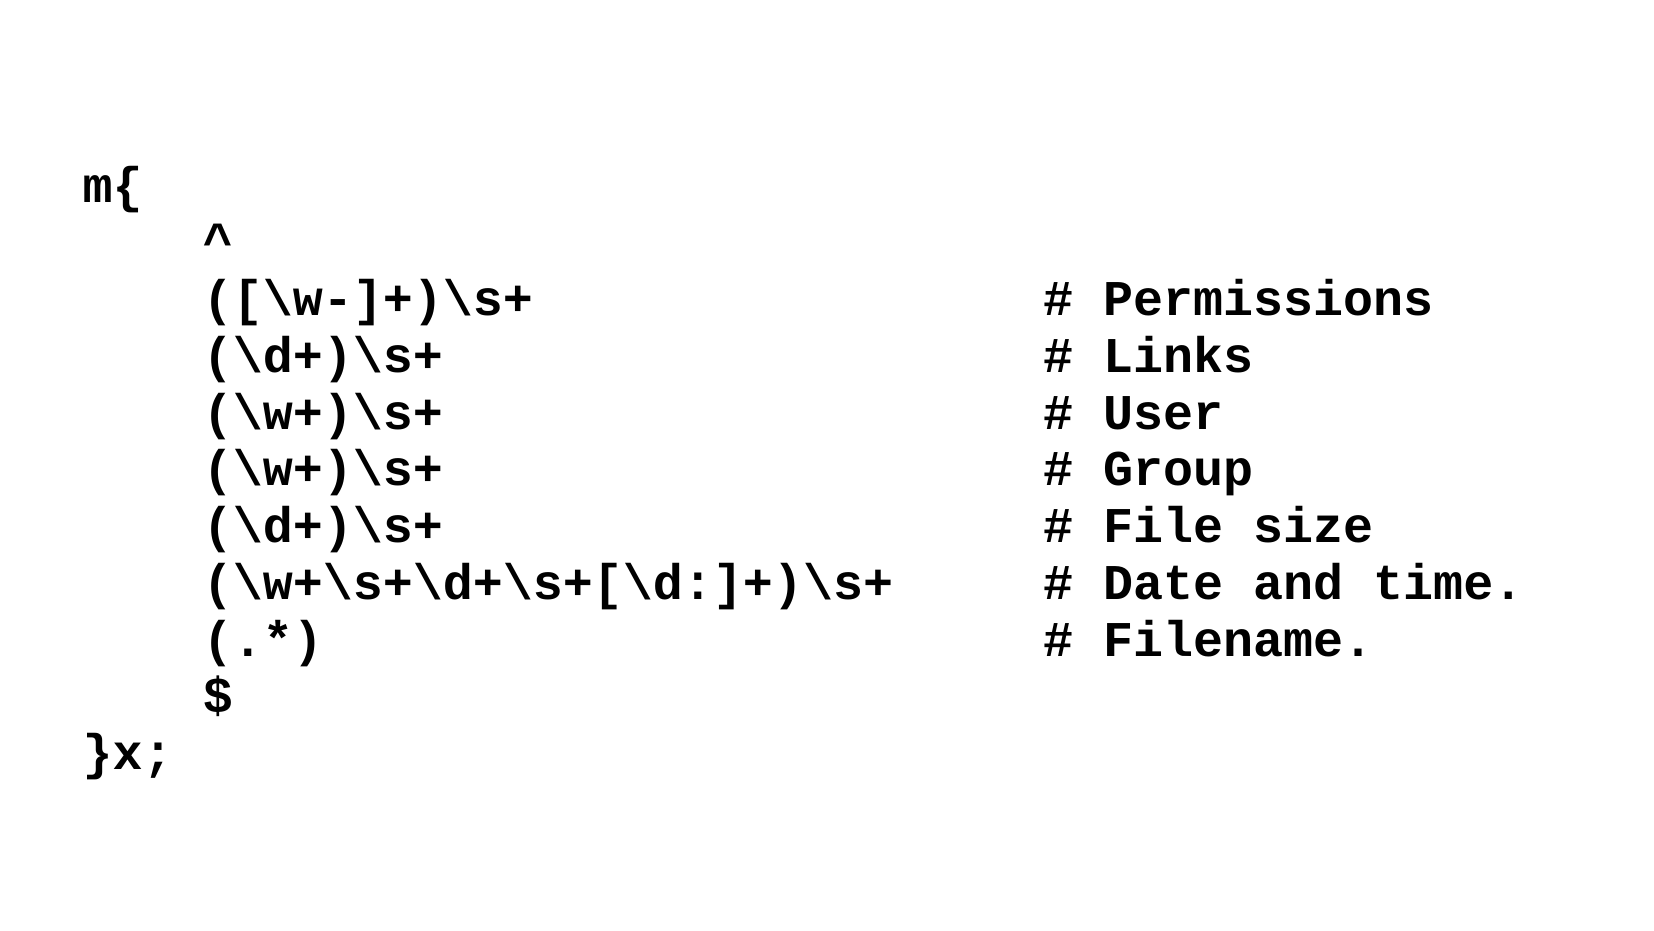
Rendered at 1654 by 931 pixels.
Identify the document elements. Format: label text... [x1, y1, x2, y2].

title m{ ^ ([\w-]+)\s+ # Permissions (\d+)\s+ # Links (\w+)\s+ # User (\w+)\s+ # Group (\d+)\s+ # File size (\w+\s+\d+\s+[\d:]+)\s+ # Date and time. (.*) # Filename. $ }x; [82, 37, 1571, 908]
